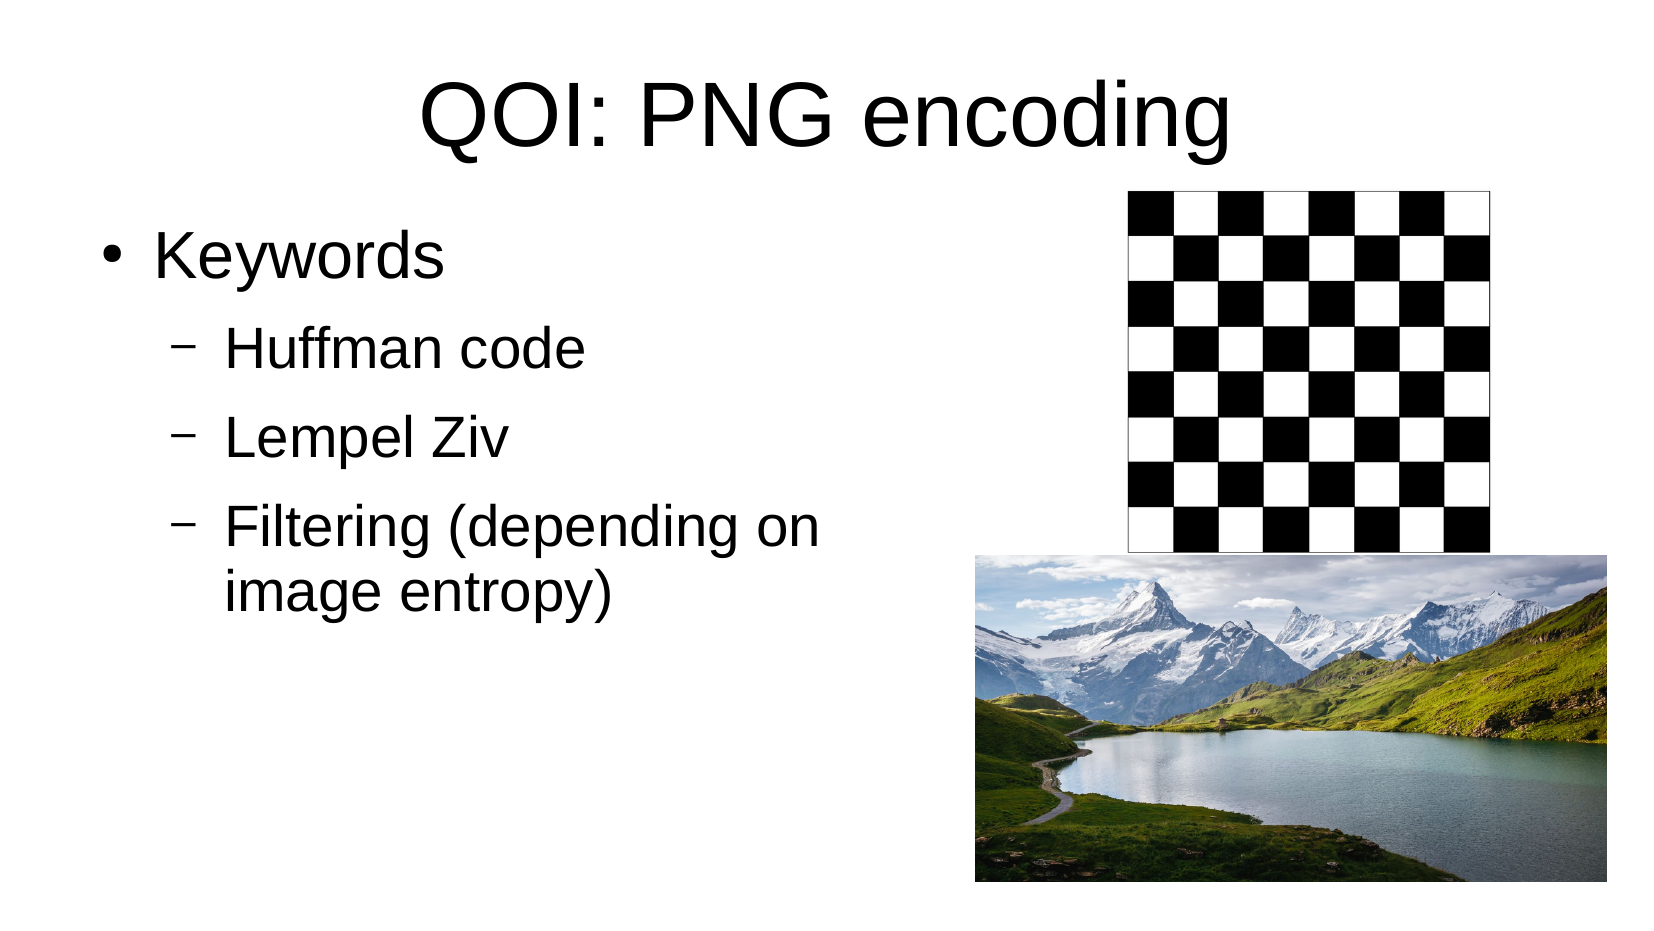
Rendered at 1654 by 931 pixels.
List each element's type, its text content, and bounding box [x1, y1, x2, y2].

list Keywords Huffman code Lempel Ziv Filtering (depending on image entropy) [82, 217, 938, 901]
picture [975, 187, 1607, 882]
title QOI: PNG encoding [82, 37, 1571, 193]
